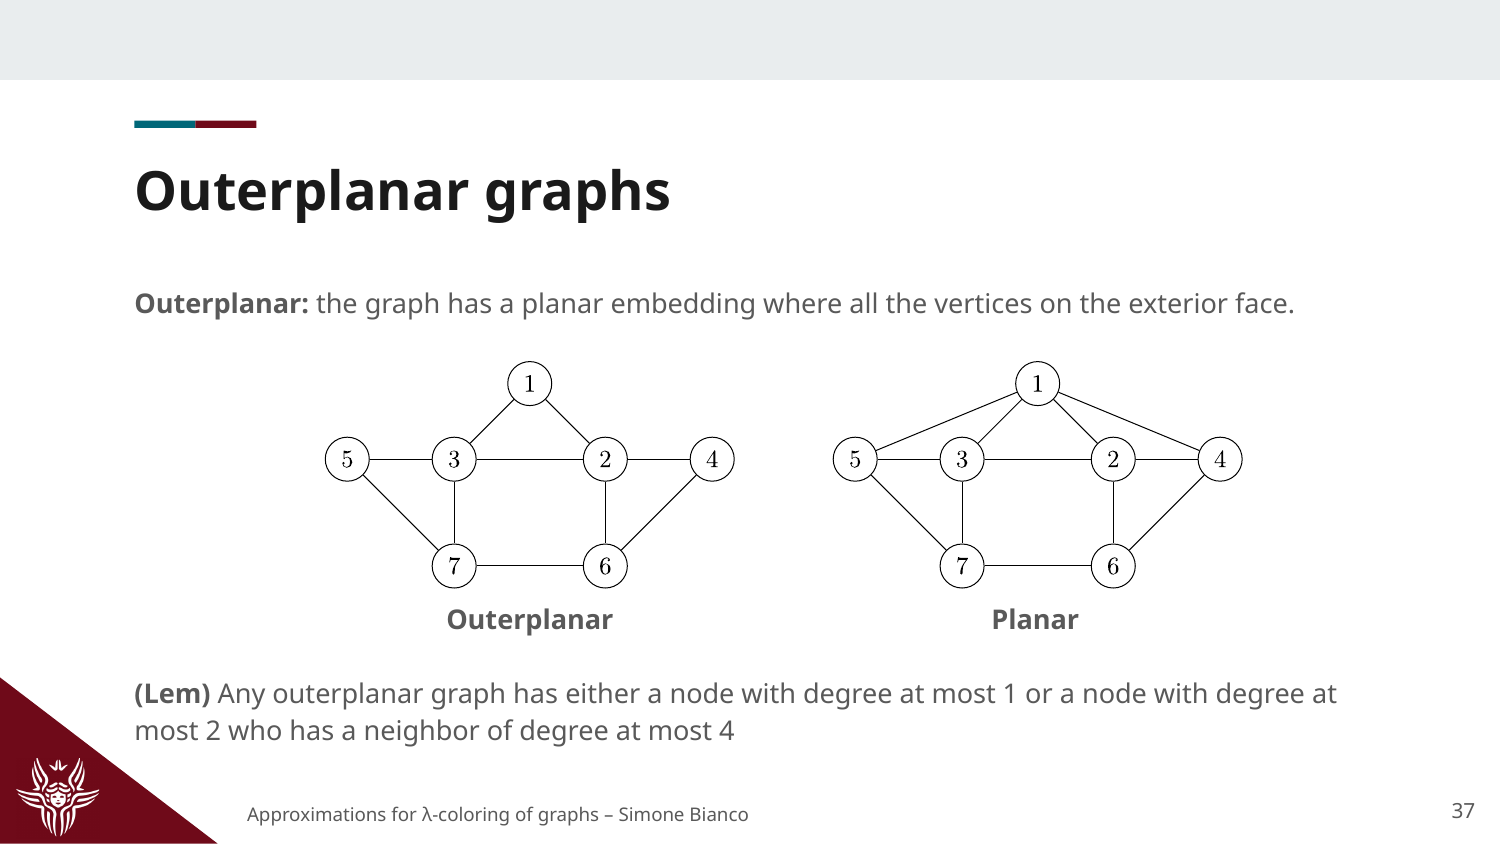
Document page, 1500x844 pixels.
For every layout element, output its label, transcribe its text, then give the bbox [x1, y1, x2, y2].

text_box Approximations for λ-coloring of graphs – Simone Bianco [232, 783, 1193, 839]
text_box Planar [824, 587, 1247, 639]
picture [16, 758, 100, 839]
picture [832, 361, 1243, 589]
text_box Outerplanar [318, 587, 741, 639]
slide_number <number> [1400, 779, 1491, 844]
list Outerplanar: the graph has a planar embedding where all the vertices on the exterior face. (Lem) Any outerplanar graph has either a node with degree at most 1 or a node with degree at most 2 who has a neighbor of degree at most 4 [119, 266, 1418, 637]
title Outerplanar graphs [119, 141, 1381, 230]
picture [324, 361, 735, 589]
